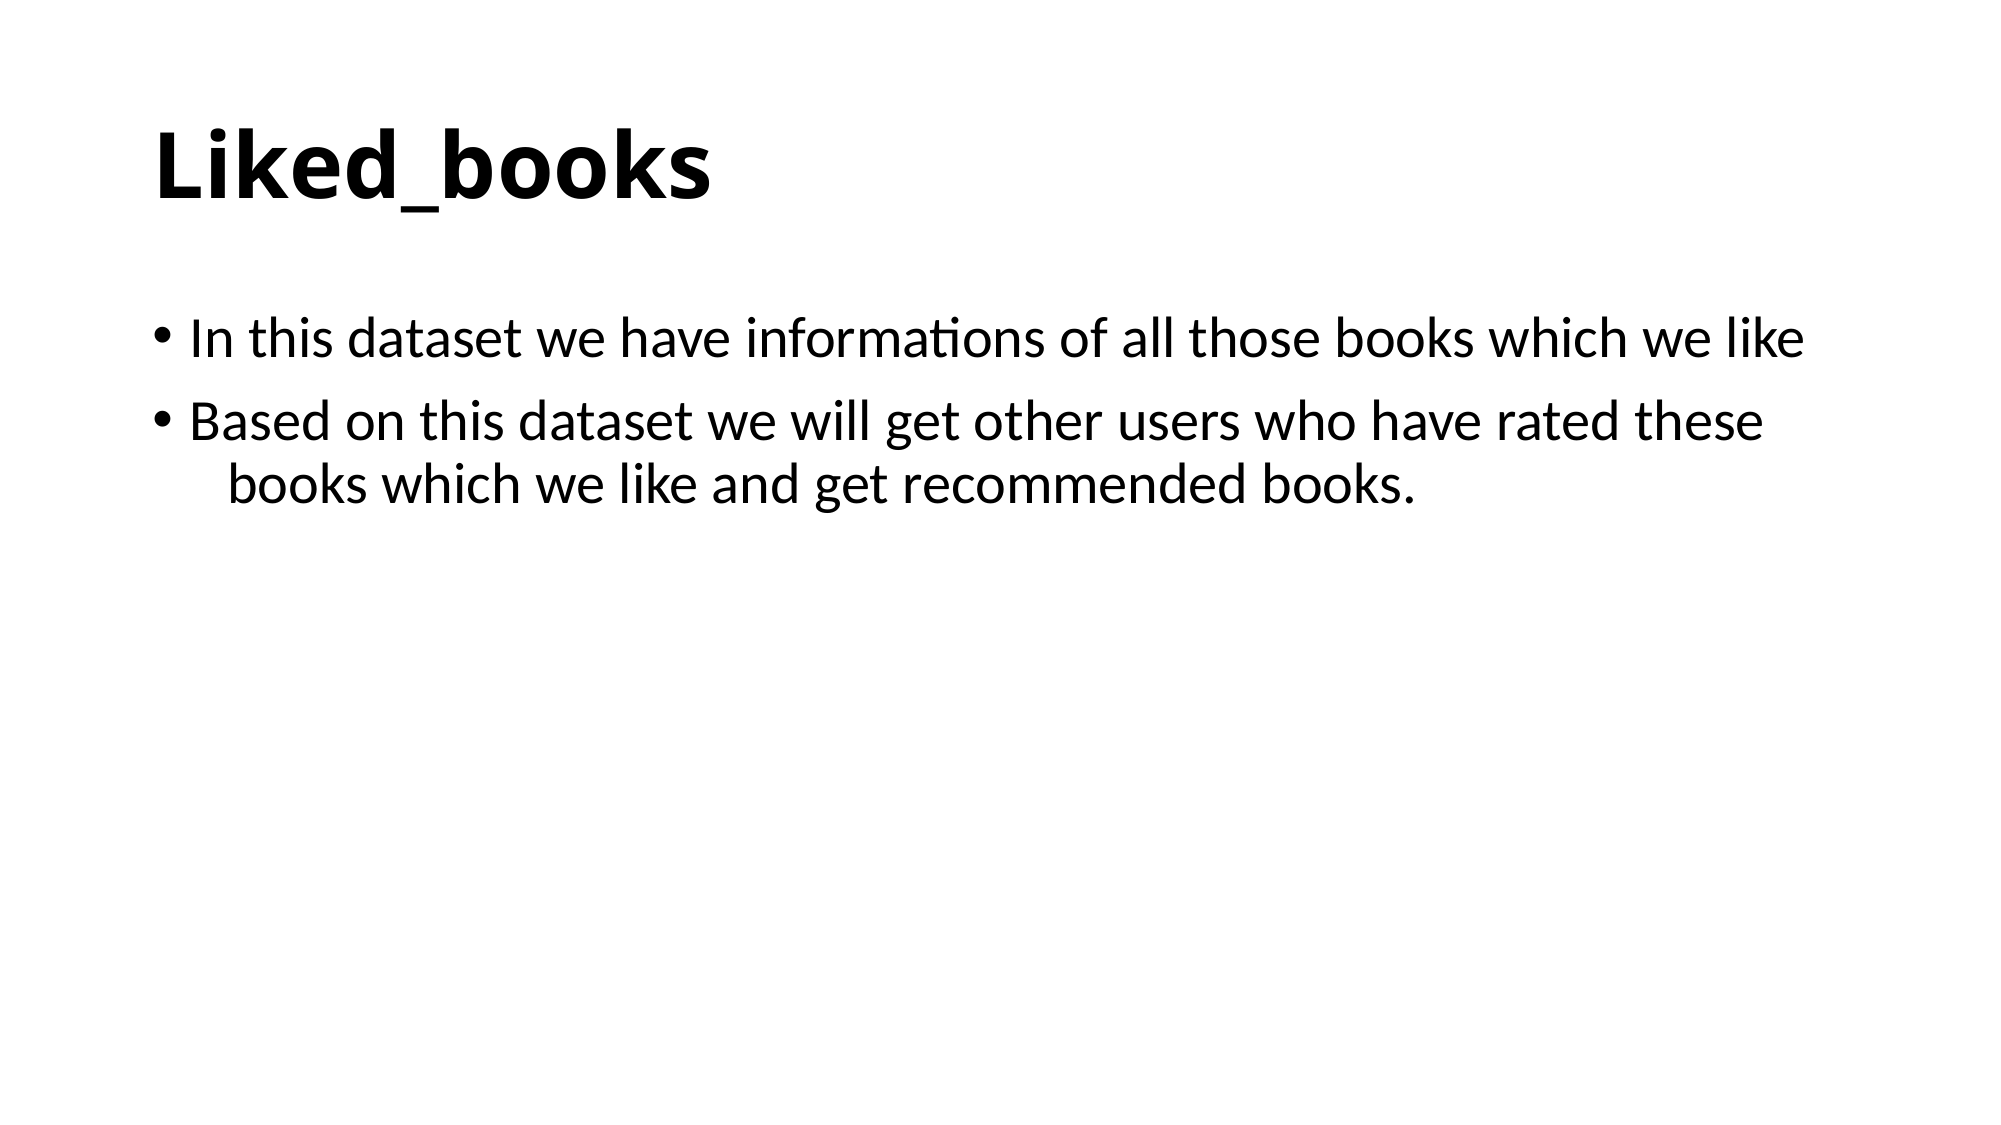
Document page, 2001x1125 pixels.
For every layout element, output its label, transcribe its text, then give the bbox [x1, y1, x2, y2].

title Liked_books [137, 59, 1863, 278]
list In this dataset we have informations of all those books which we like Based on this dataset we will get other users who have rated these books which we like and get recommended books. [137, 299, 1863, 1014]
